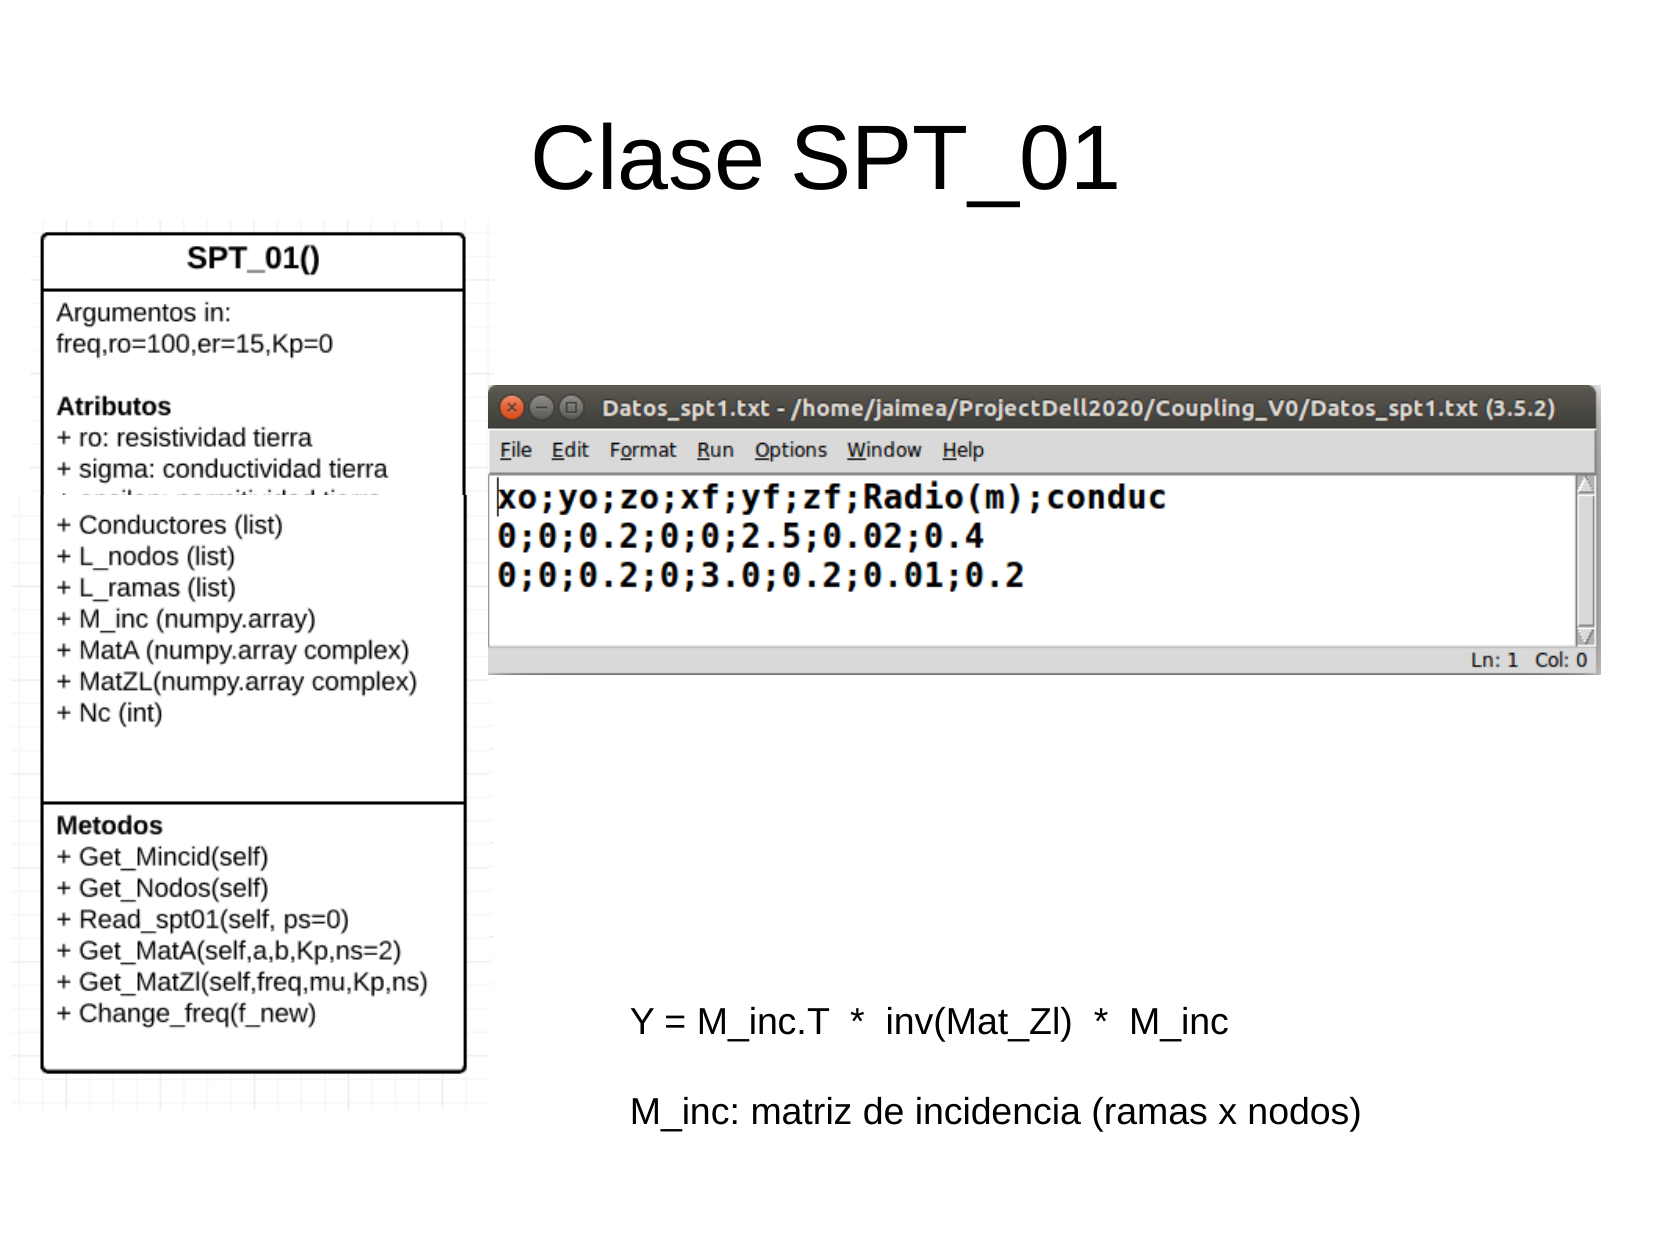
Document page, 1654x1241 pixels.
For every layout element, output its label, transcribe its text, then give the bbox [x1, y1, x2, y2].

text_box Clase SPT_01 [82, 49, 1571, 257]
text_box Y = M_inc.T * inv(Mat_Zl) * M_inc M_inc: matriz de incidencia (ramas x nodos) [614, 989, 1425, 1131]
picture [11, 220, 1601, 1110]
